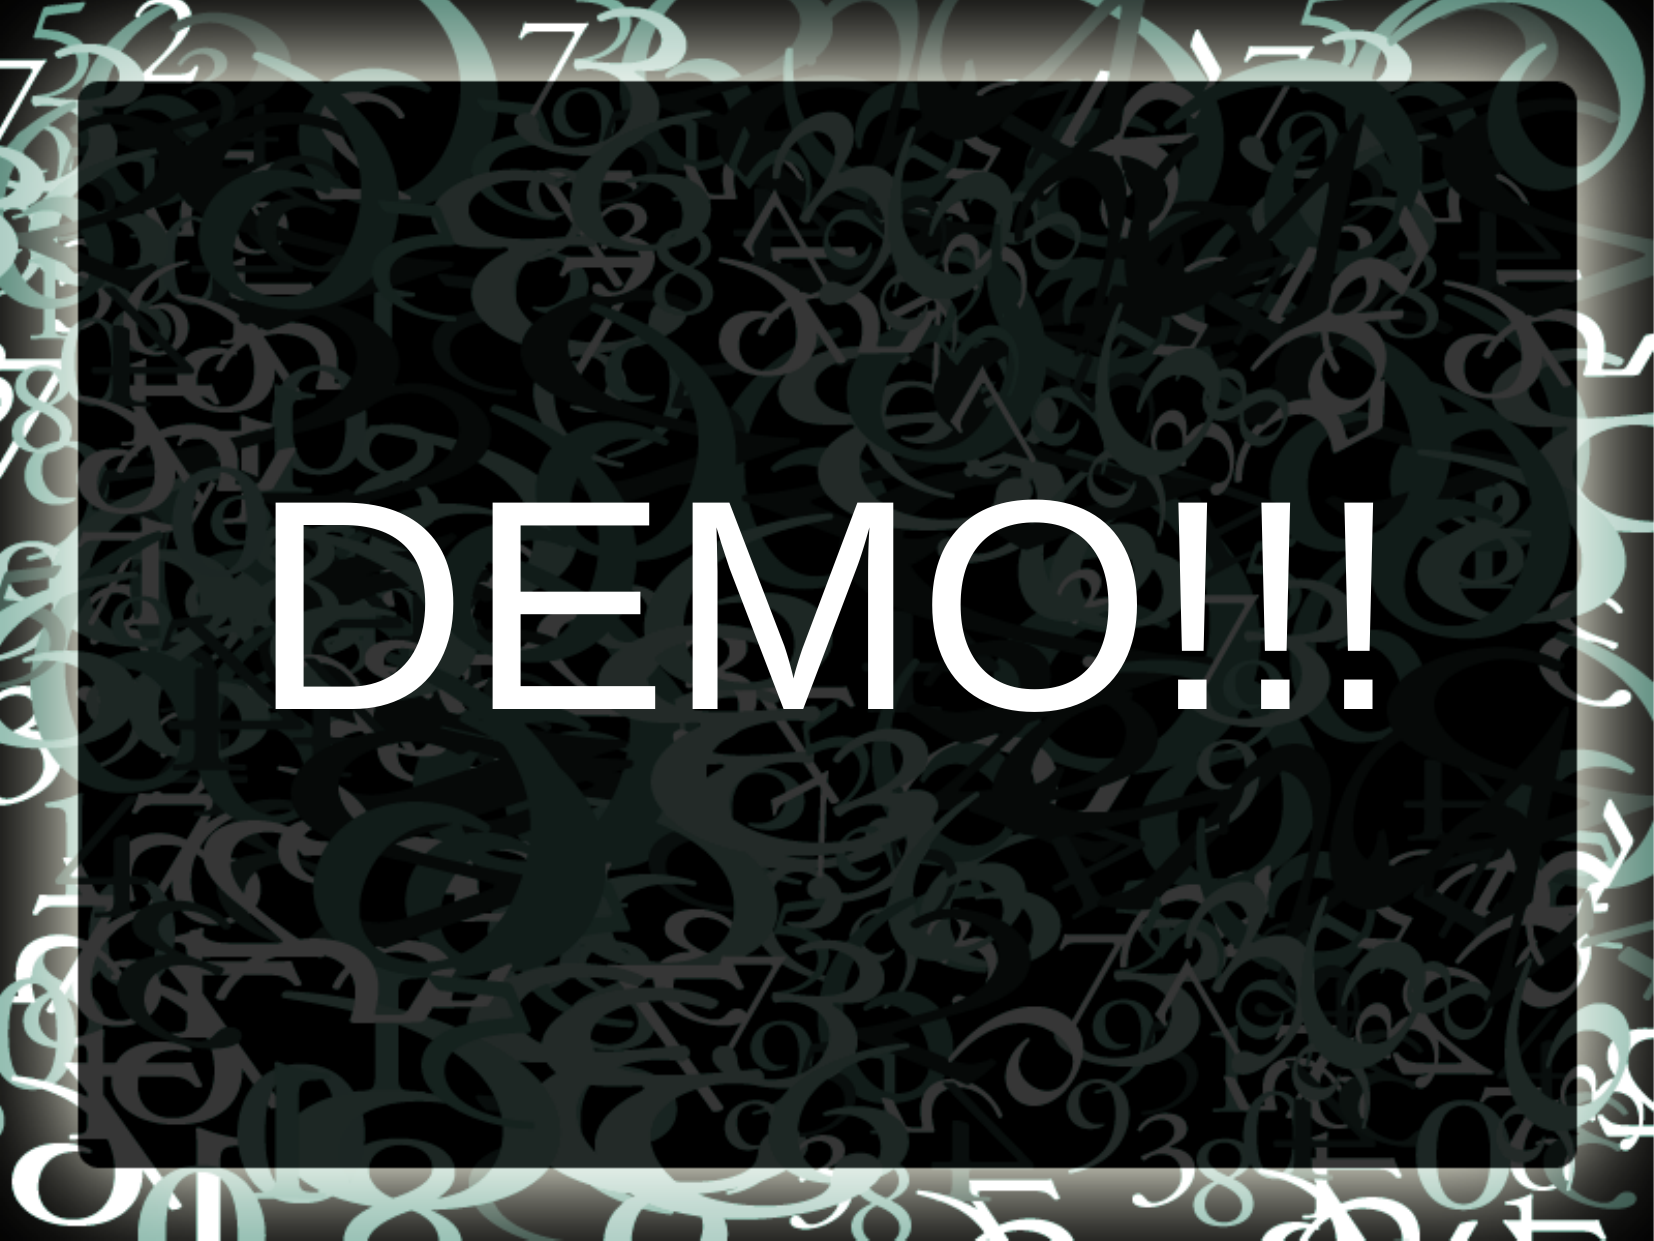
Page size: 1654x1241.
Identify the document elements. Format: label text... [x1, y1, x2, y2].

title DEMO!!! [82, 437, 1571, 773]
picture [0, 0, 1654, 1241]
